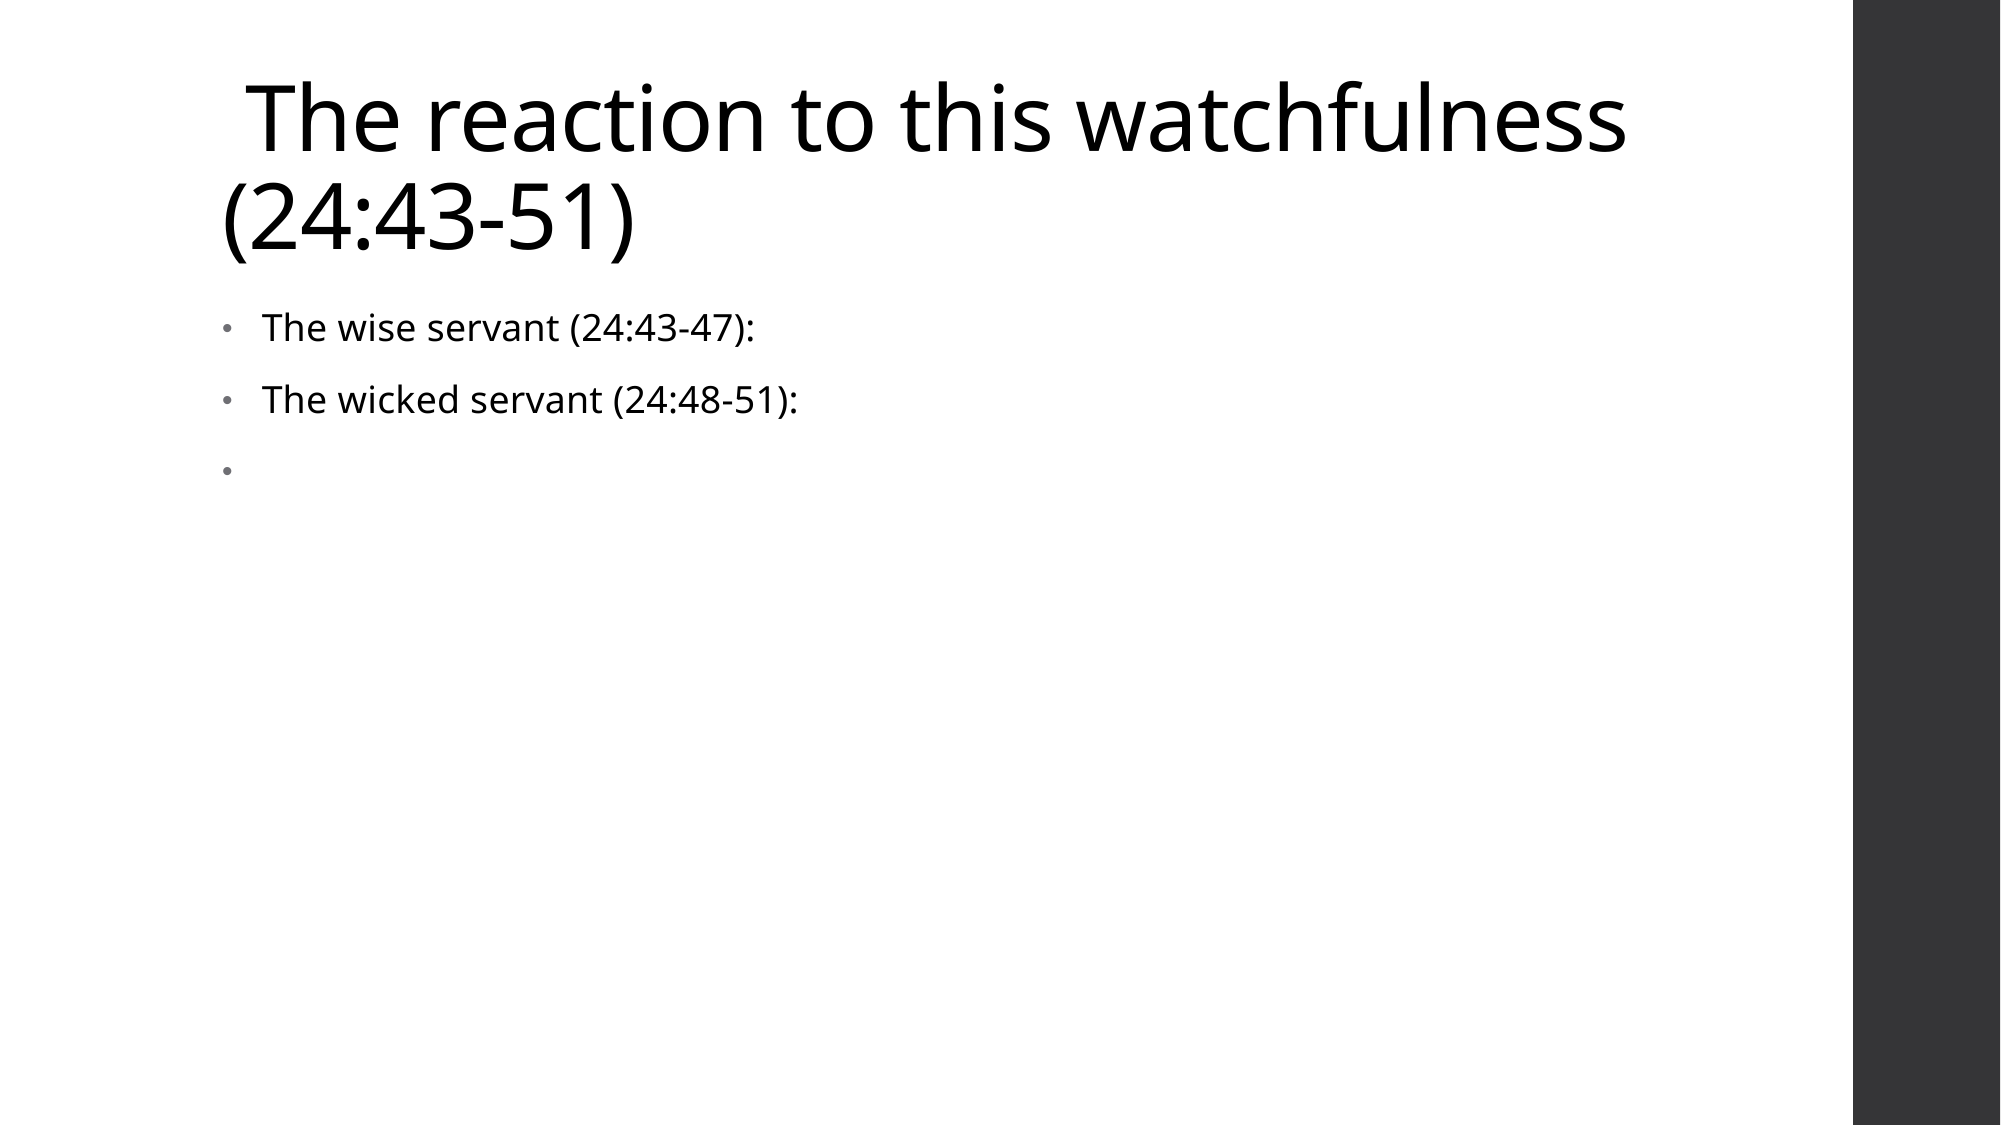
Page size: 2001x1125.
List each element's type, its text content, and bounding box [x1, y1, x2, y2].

title The reaction to this watchfulness (24:43-51) [206, 60, 1797, 278]
list The wise servant (24:43-47): The wicked servant (24:48-51): [206, 299, 1617, 1014]
